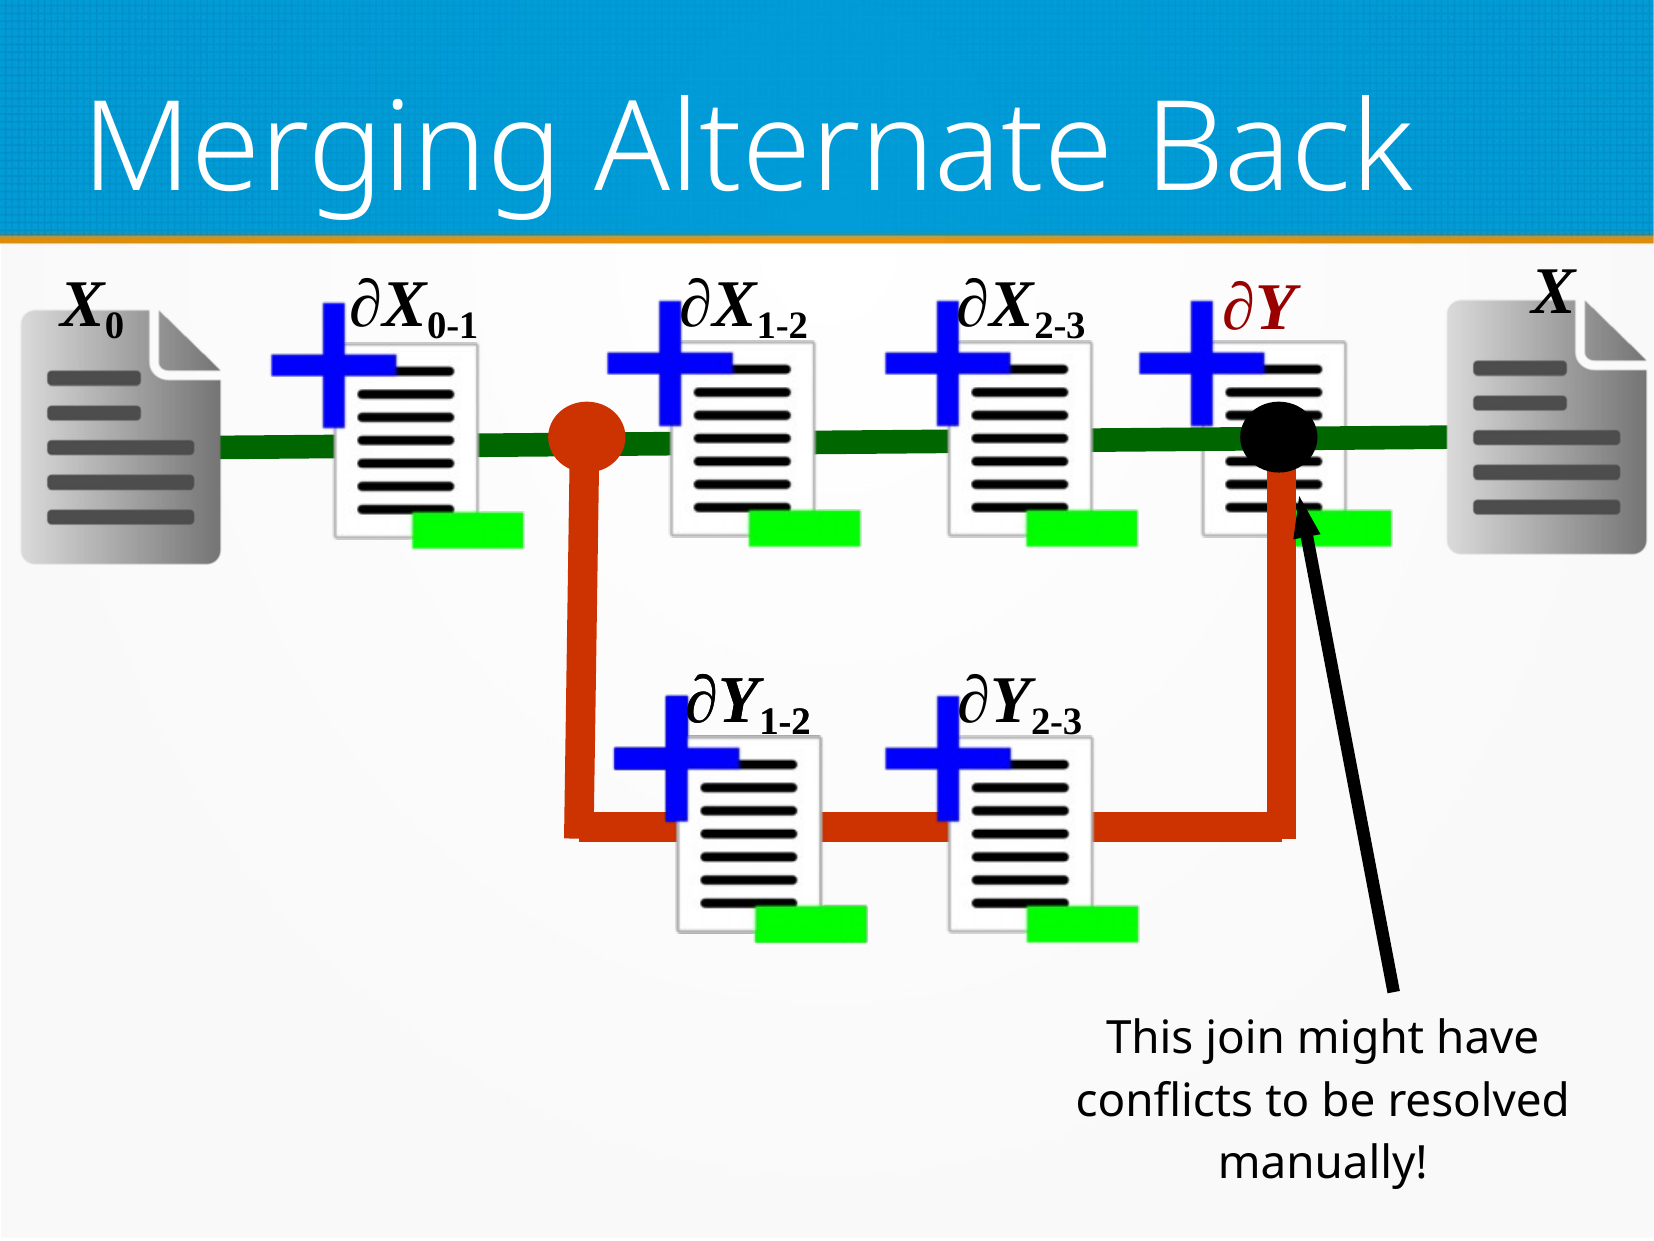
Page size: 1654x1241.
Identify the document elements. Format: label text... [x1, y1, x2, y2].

text_box [548, 401, 626, 473]
title Merging Alternate Back [82, 19, 1571, 227]
text_box ∂Y [1216, 259, 1372, 355]
text_box This join might have conflicts to be resolved manually! [1039, 1034, 1607, 1162]
text_box ∂X1-2 [673, 259, 832, 355]
text_box ∂X2-3 [950, 259, 1110, 355]
text_box ∂X0-1 [343, 259, 503, 355]
text_box X [1525, 246, 1600, 336]
text_box ∂Y2-3 [951, 655, 1107, 751]
text_box ∂Y1-2 [679, 655, 835, 751]
text_box X0 [54, 259, 148, 355]
text_box [1240, 401, 1318, 473]
picture [0, 233, 1654, 1241]
